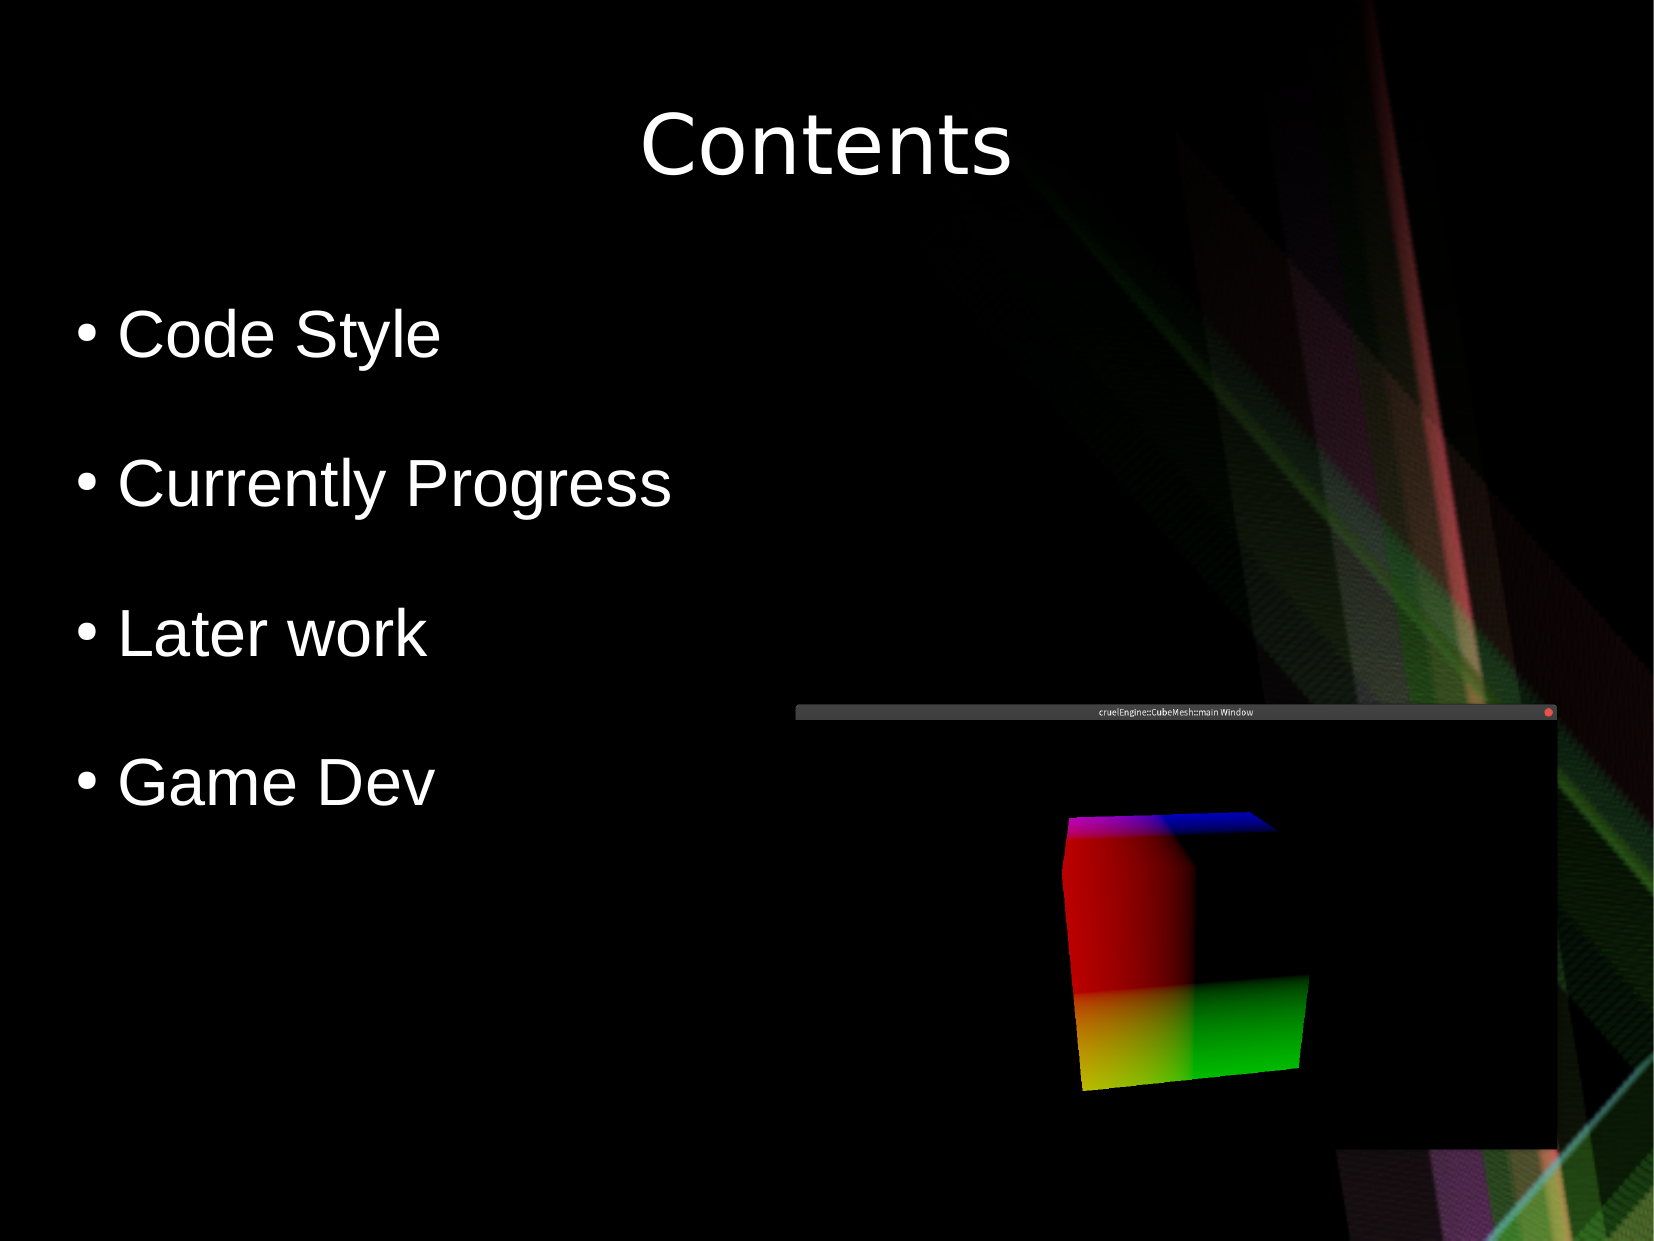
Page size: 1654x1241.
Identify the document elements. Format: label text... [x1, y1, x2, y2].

picture [0, 0, 1654, 1241]
title Contents [82, 41, 1571, 249]
subtitle Code Style Currently Progress Later work Game Dev [75, 296, 1576, 821]
